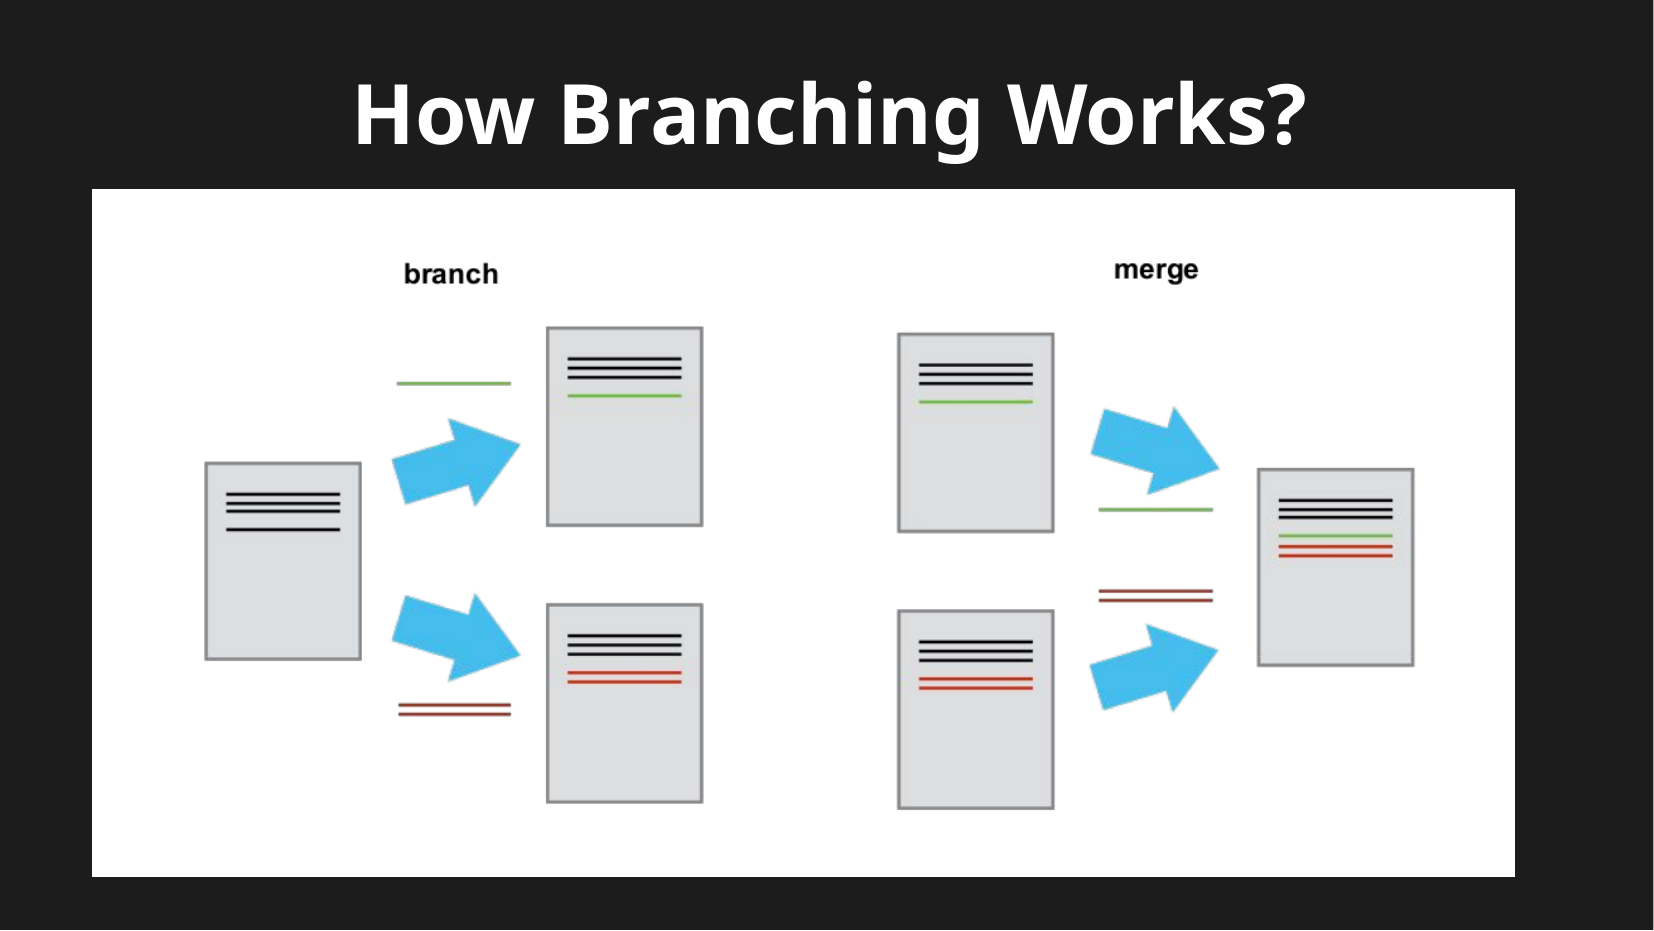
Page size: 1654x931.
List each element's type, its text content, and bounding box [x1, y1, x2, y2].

title How Branching Works? [253, 35, 1406, 189]
picture [92, 189, 1515, 877]
